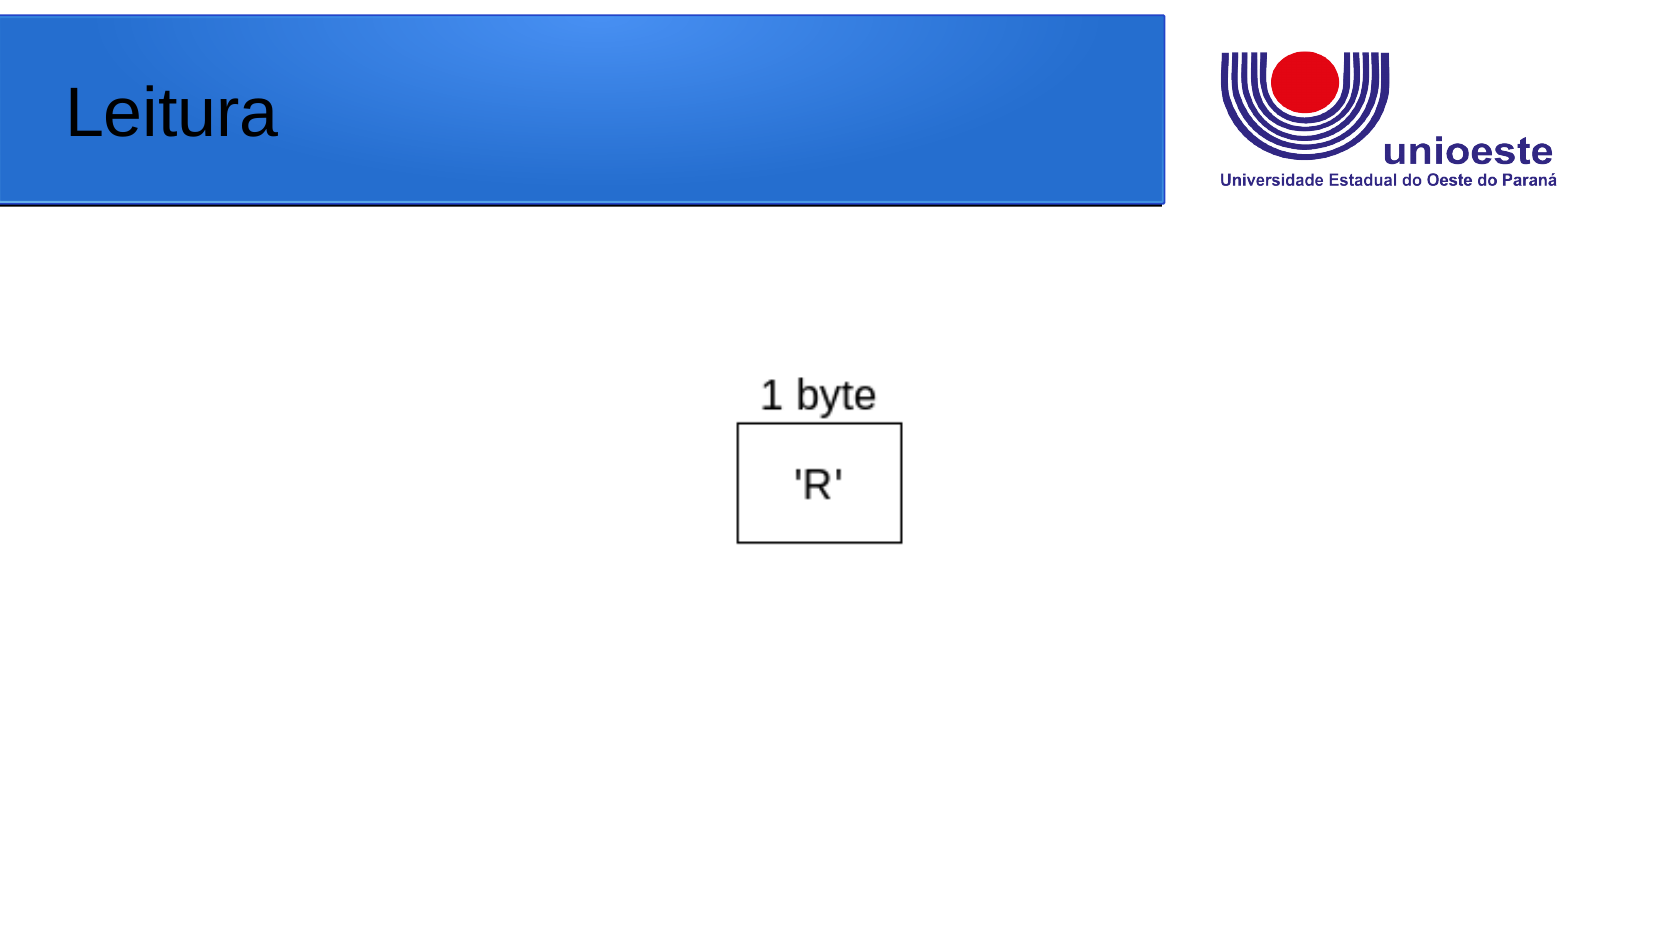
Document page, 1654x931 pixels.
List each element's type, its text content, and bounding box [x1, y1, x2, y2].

title Leitura [64, 42, 1117, 183]
picture [716, 359, 937, 572]
picture [1169, 19, 1601, 201]
